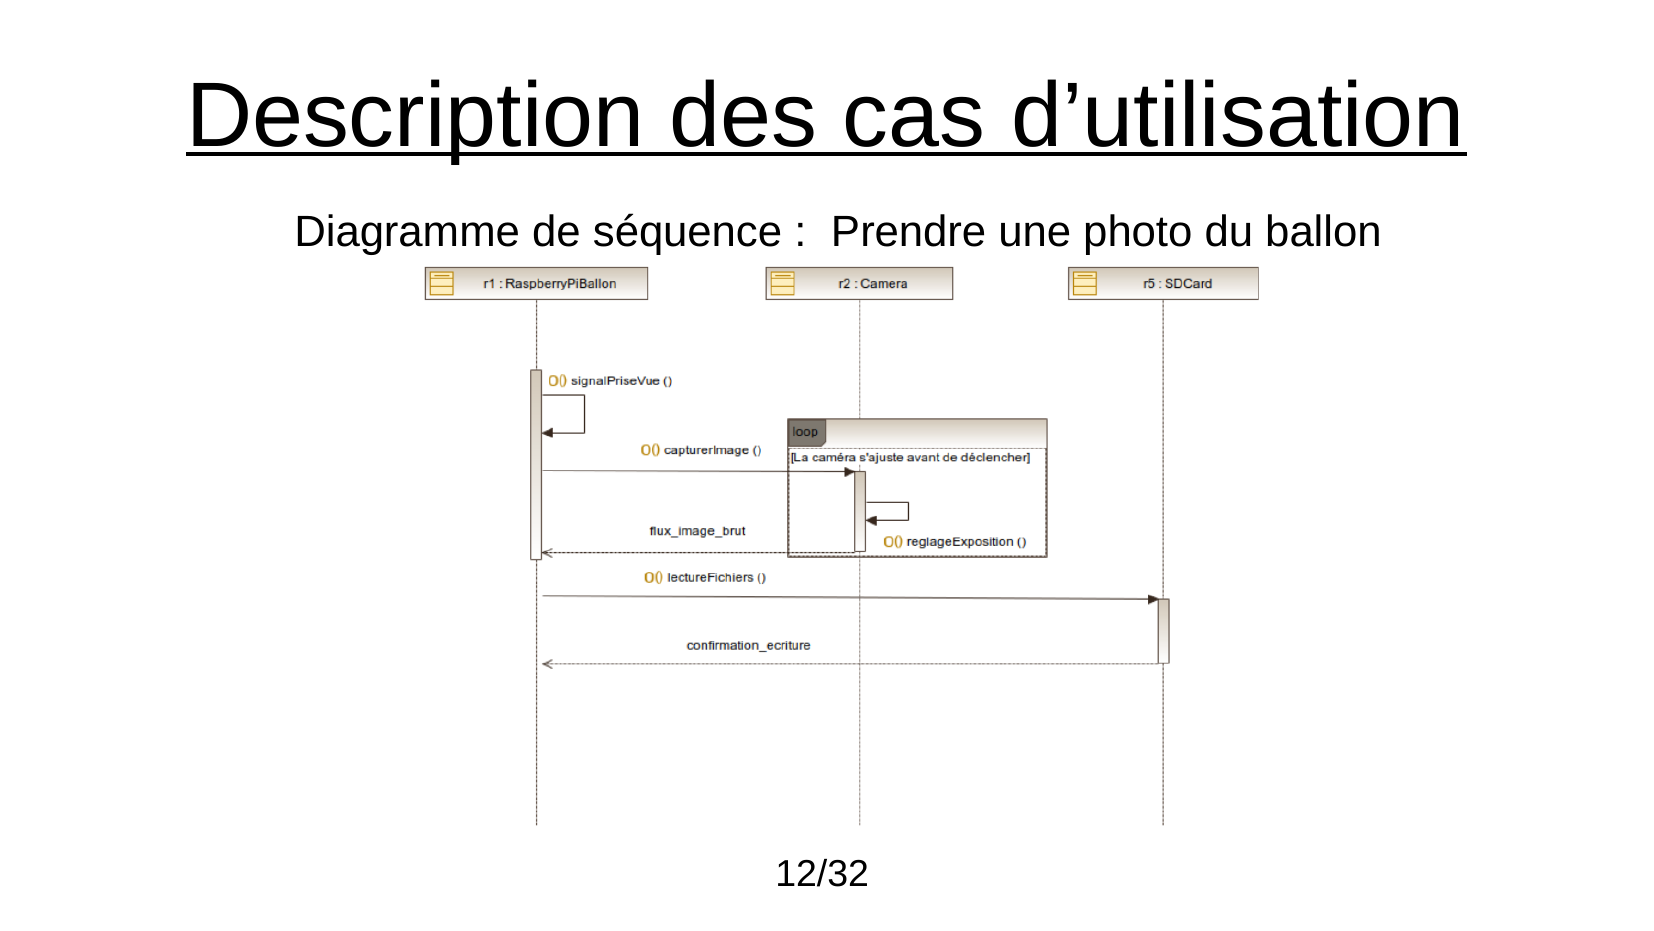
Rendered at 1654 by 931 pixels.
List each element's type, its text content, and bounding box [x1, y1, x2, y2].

list Diagramme de séquence : Prendre une photo du ballon [59, 206, 1548, 747]
text_box <numéro>/32 [760, 845, 1388, 903]
title Description des cas d’utilisation [82, 37, 1571, 193]
picture [405, 255, 1270, 857]
